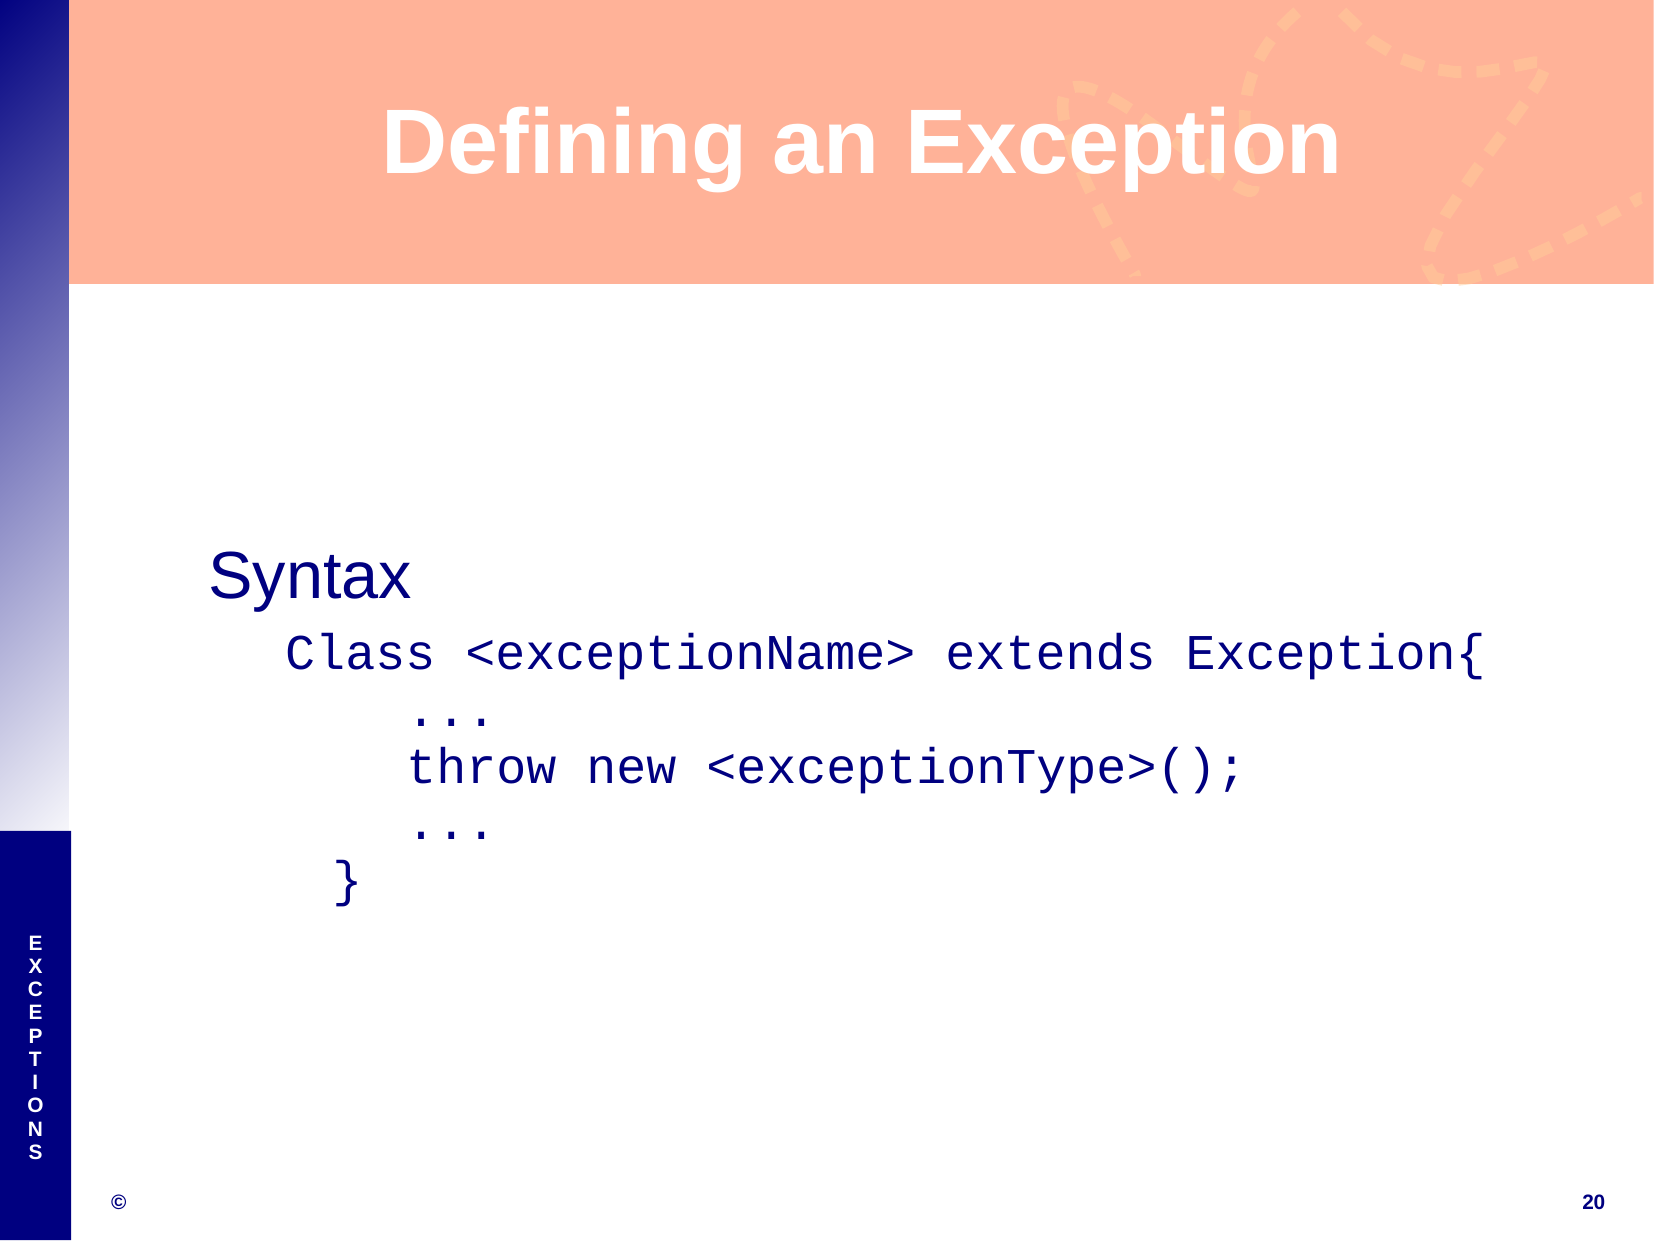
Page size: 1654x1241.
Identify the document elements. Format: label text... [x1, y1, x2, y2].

text_box E X C E P T I O N S [0, 830, 71, 1241]
list Syntax Class <exceptionName> extends Exception{ ... throw new <exceptionType>(); ... } [190, 538, 1536, 897]
title Defining an Exception [72, 37, 1654, 246]
